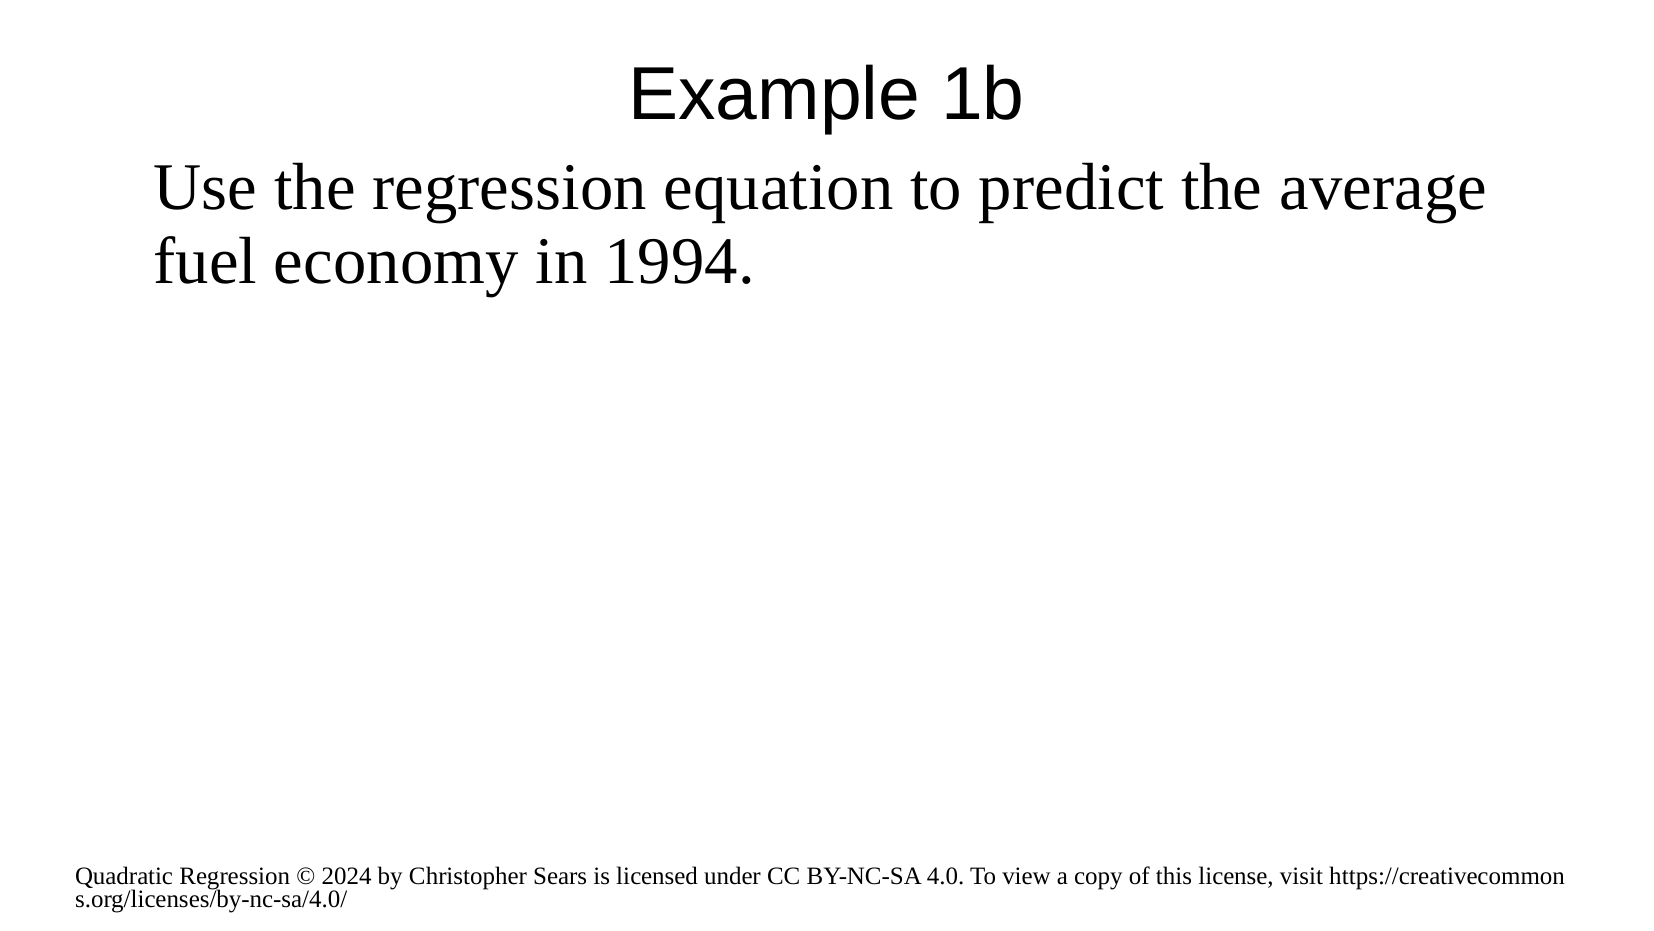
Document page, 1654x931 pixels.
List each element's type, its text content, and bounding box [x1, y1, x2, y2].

list Use the regression equation to predict the average fuel economy in 1994. [82, 150, 1571, 826]
title Example 1b [82, 37, 1571, 150]
